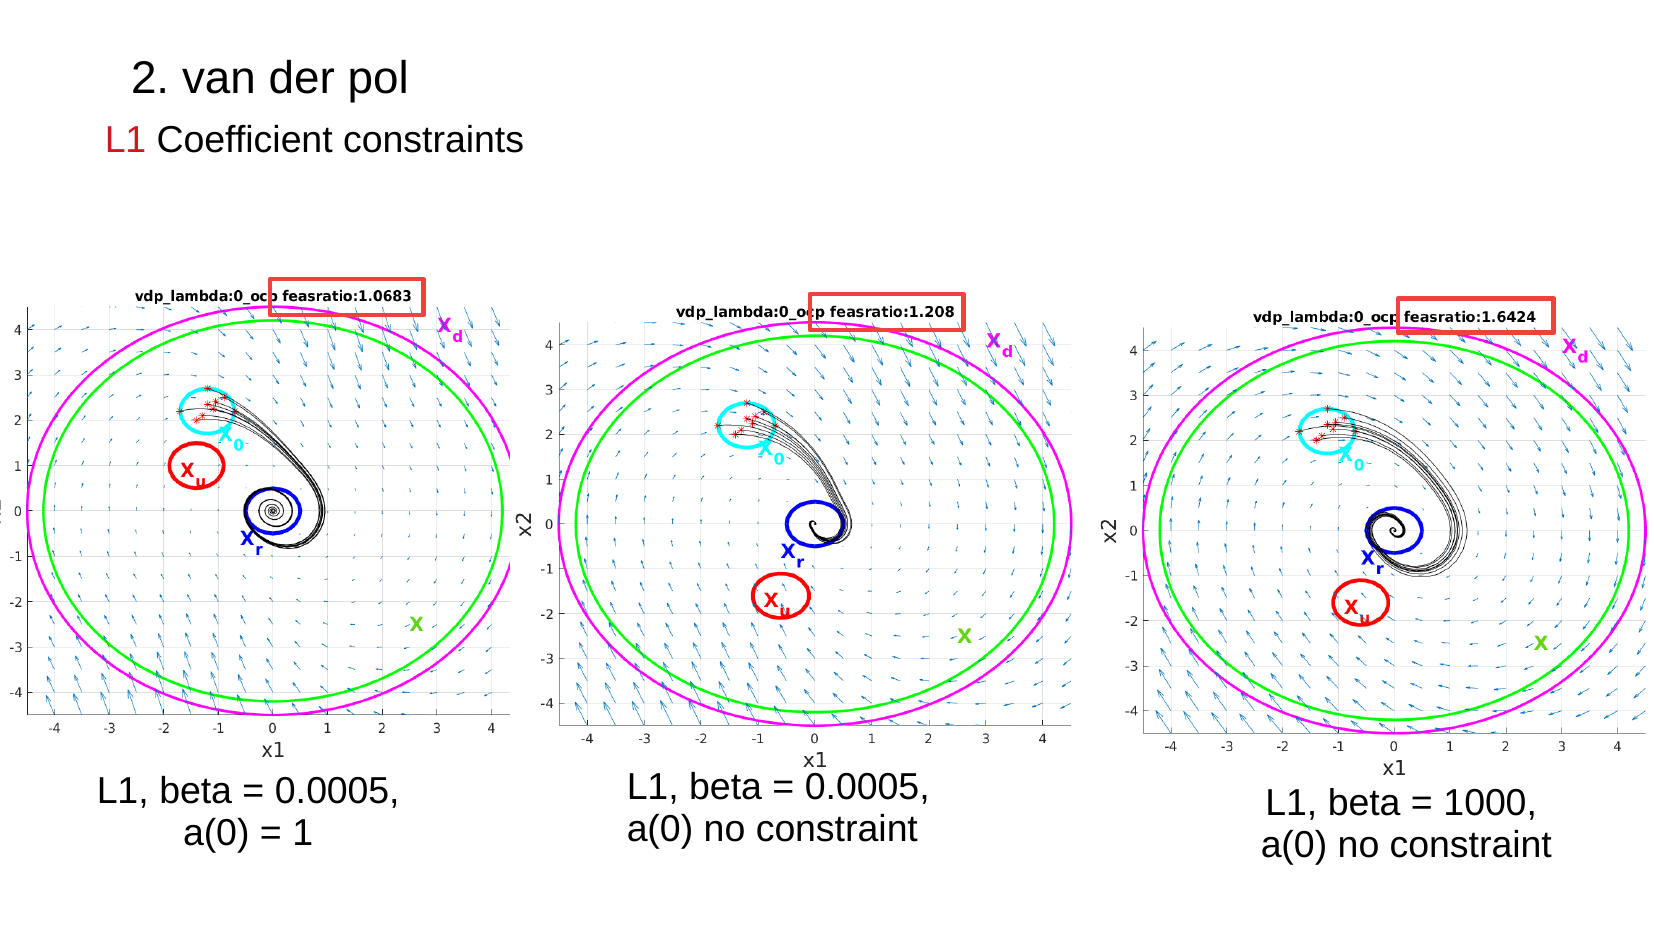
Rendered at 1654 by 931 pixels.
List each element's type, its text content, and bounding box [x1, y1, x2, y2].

text_box 2. van der pol [45, 45, 496, 163]
picture [1400, 304, 1551, 330]
picture [1095, 304, 1654, 788]
text_box L1 Coefficient constraints [90, 111, 916, 211]
text_box L1, beta = 1000, a(0) no constraint [1129, 788, 1654, 916]
picture [0, 270, 1077, 781]
picture [812, 298, 961, 328]
text_box L1, beta = 0.0005, a(0) no constraint [612, 757, 947, 931]
text_box L1, beta = 0.0005, a(0) = 1 [79, 770, 418, 861]
